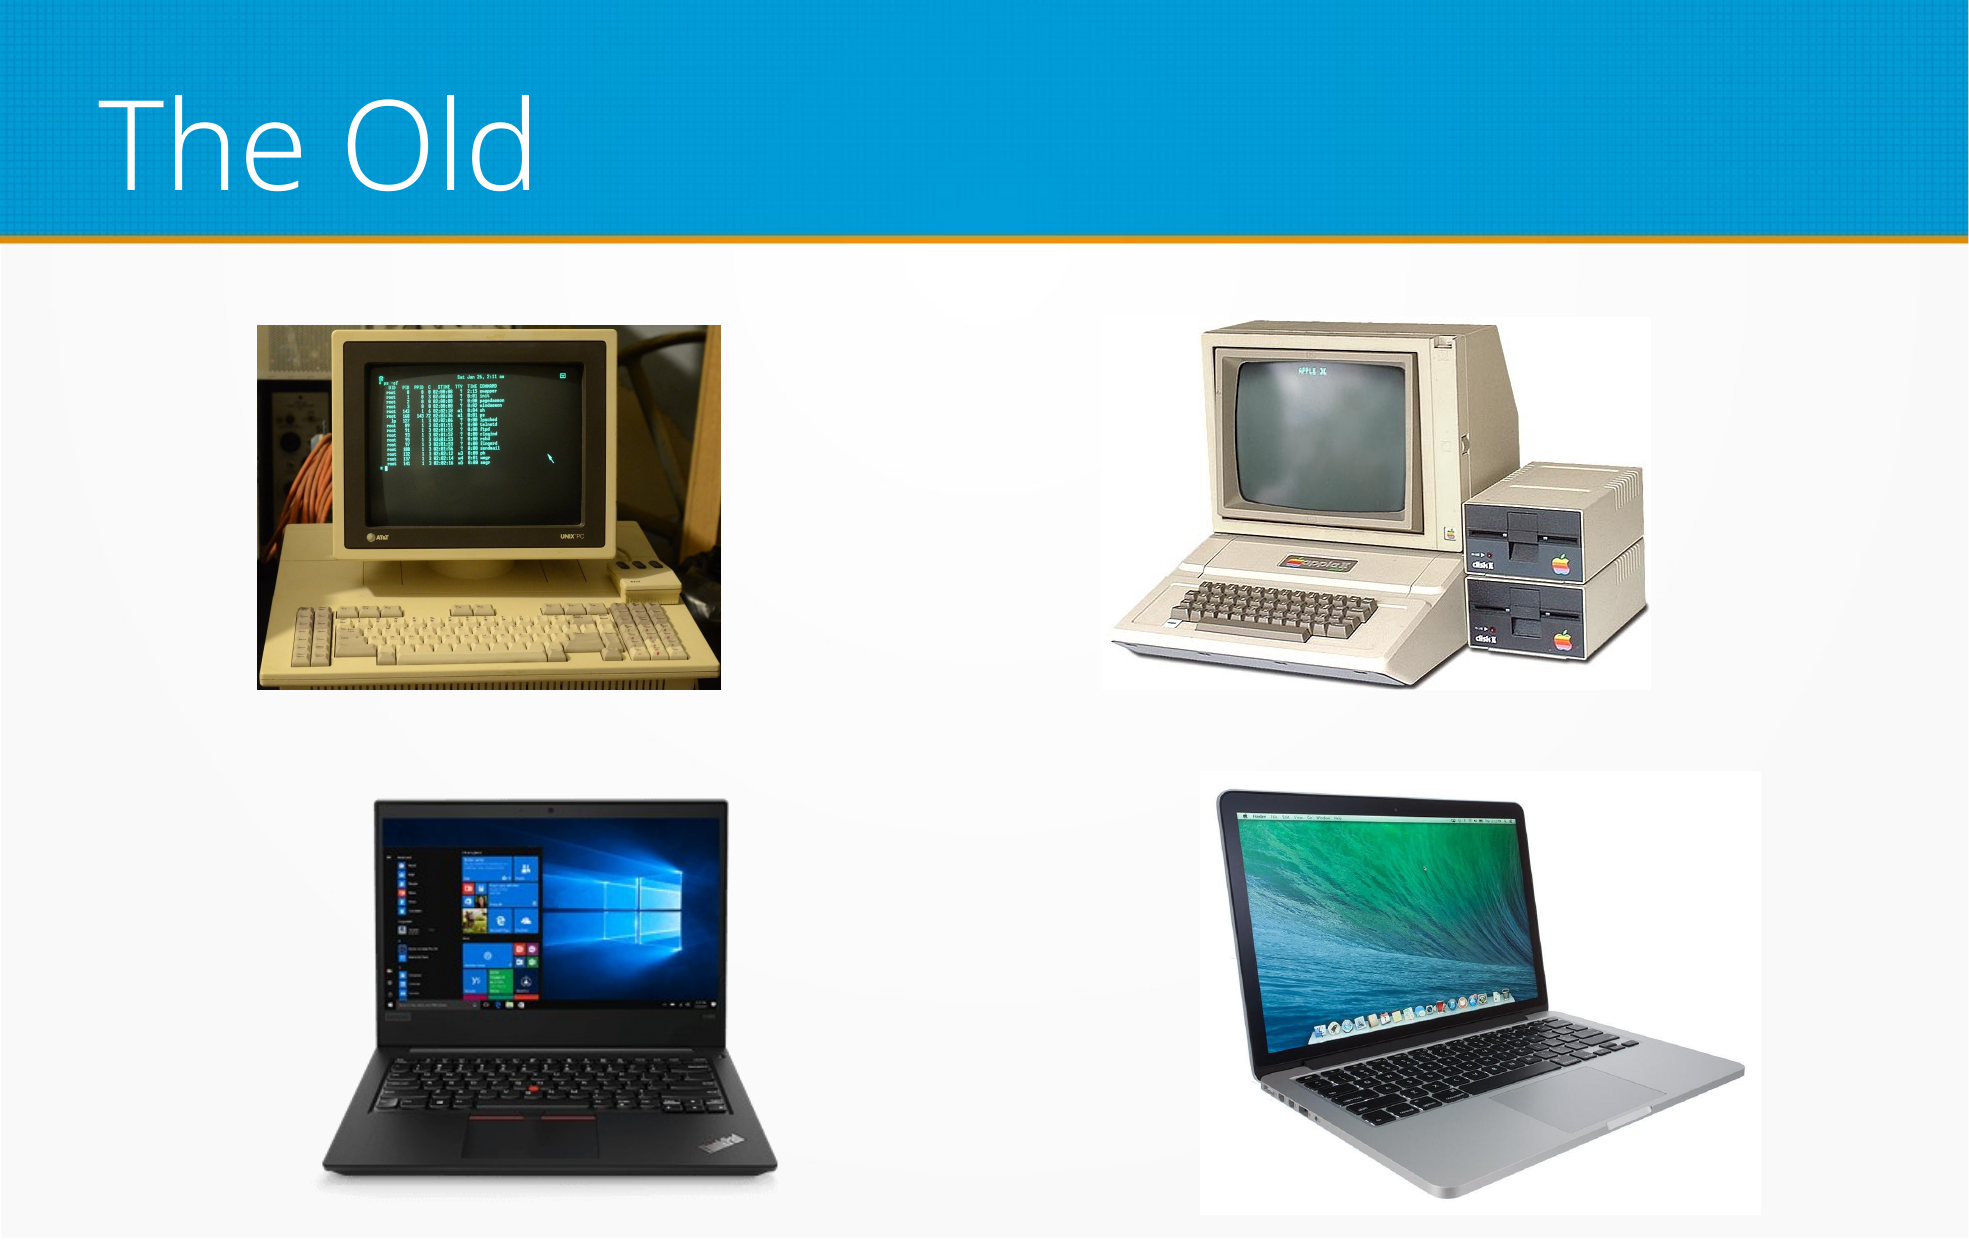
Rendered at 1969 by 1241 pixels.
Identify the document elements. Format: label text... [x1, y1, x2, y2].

picture [0, 233, 1969, 1241]
title The Old [98, 19, 1870, 227]
